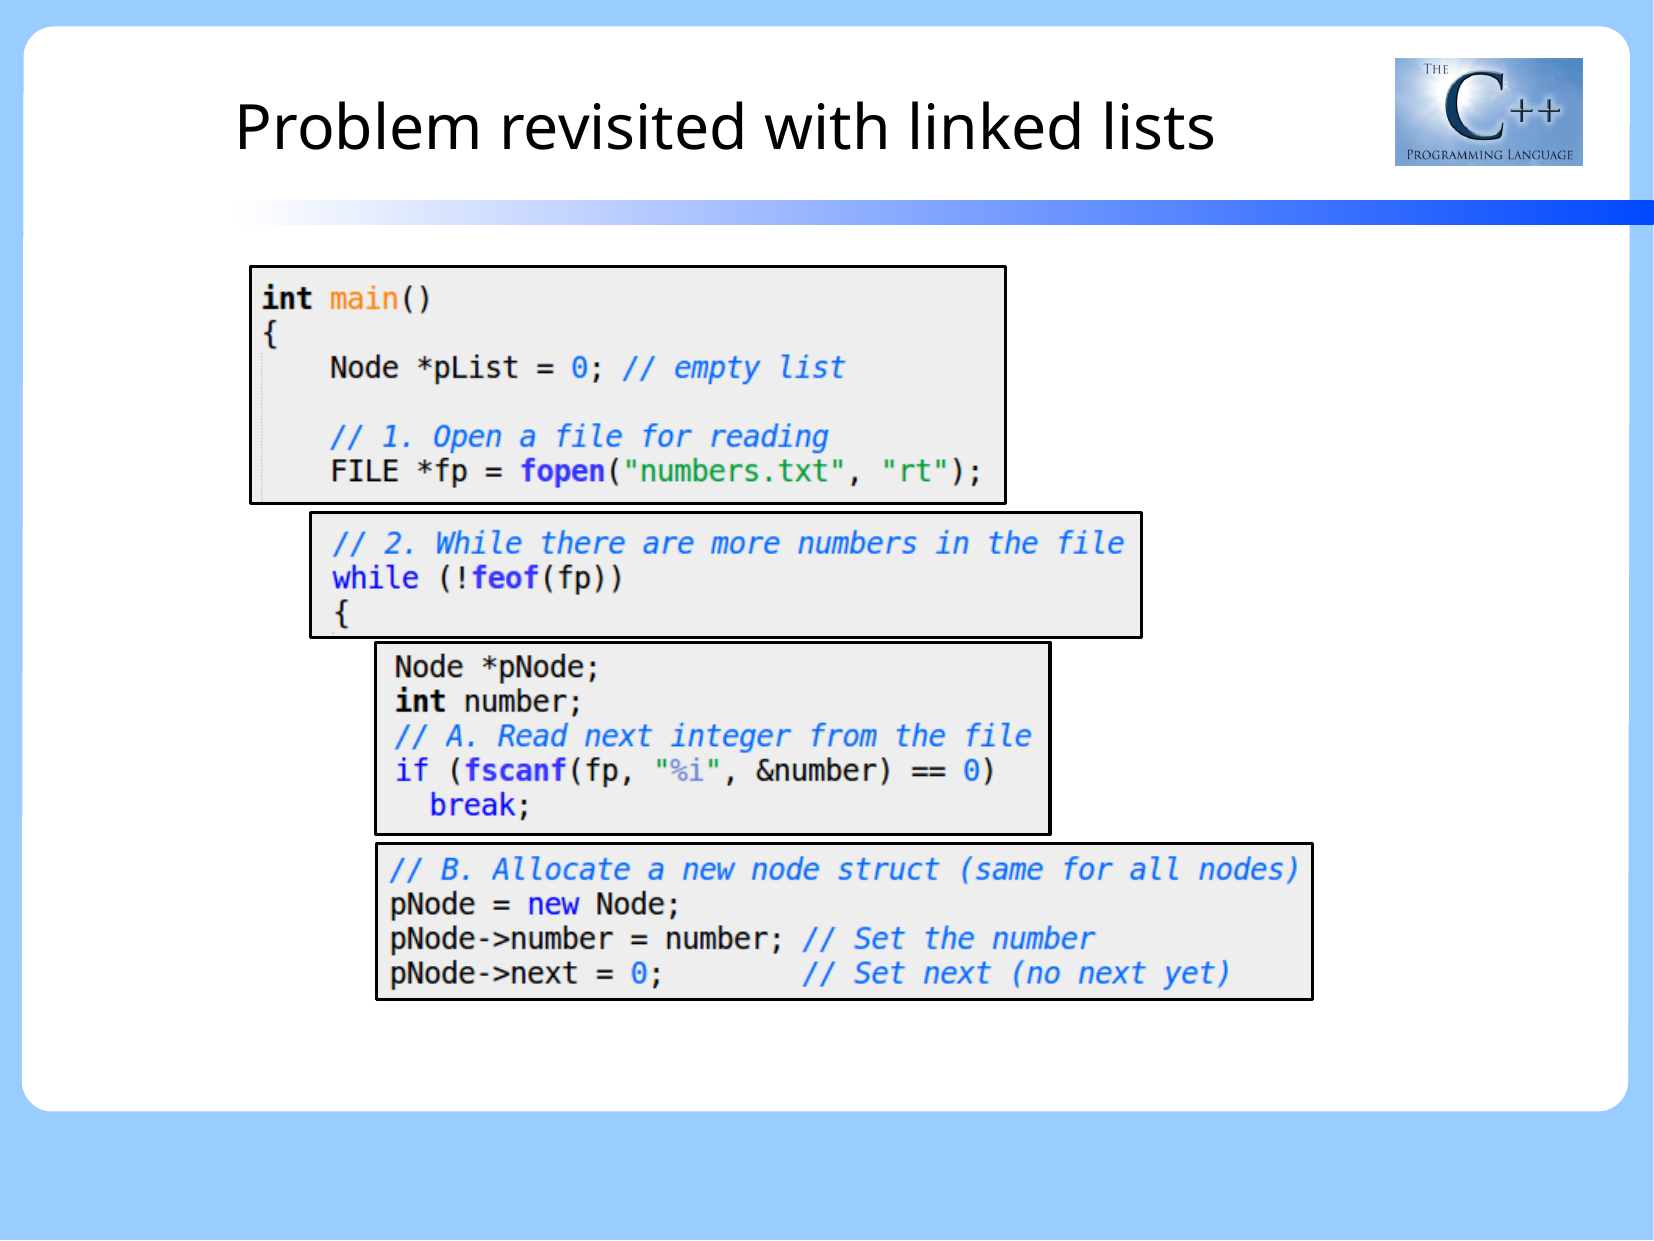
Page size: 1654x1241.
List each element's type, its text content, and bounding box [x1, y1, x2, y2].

picture [376, 643, 1049, 833]
picture [311, 513, 1140, 636]
title Problem revisited with linked lists [82, 49, 1371, 201]
picture [377, 844, 1311, 998]
picture [252, 267, 1004, 502]
picture [1395, 58, 1583, 166]
